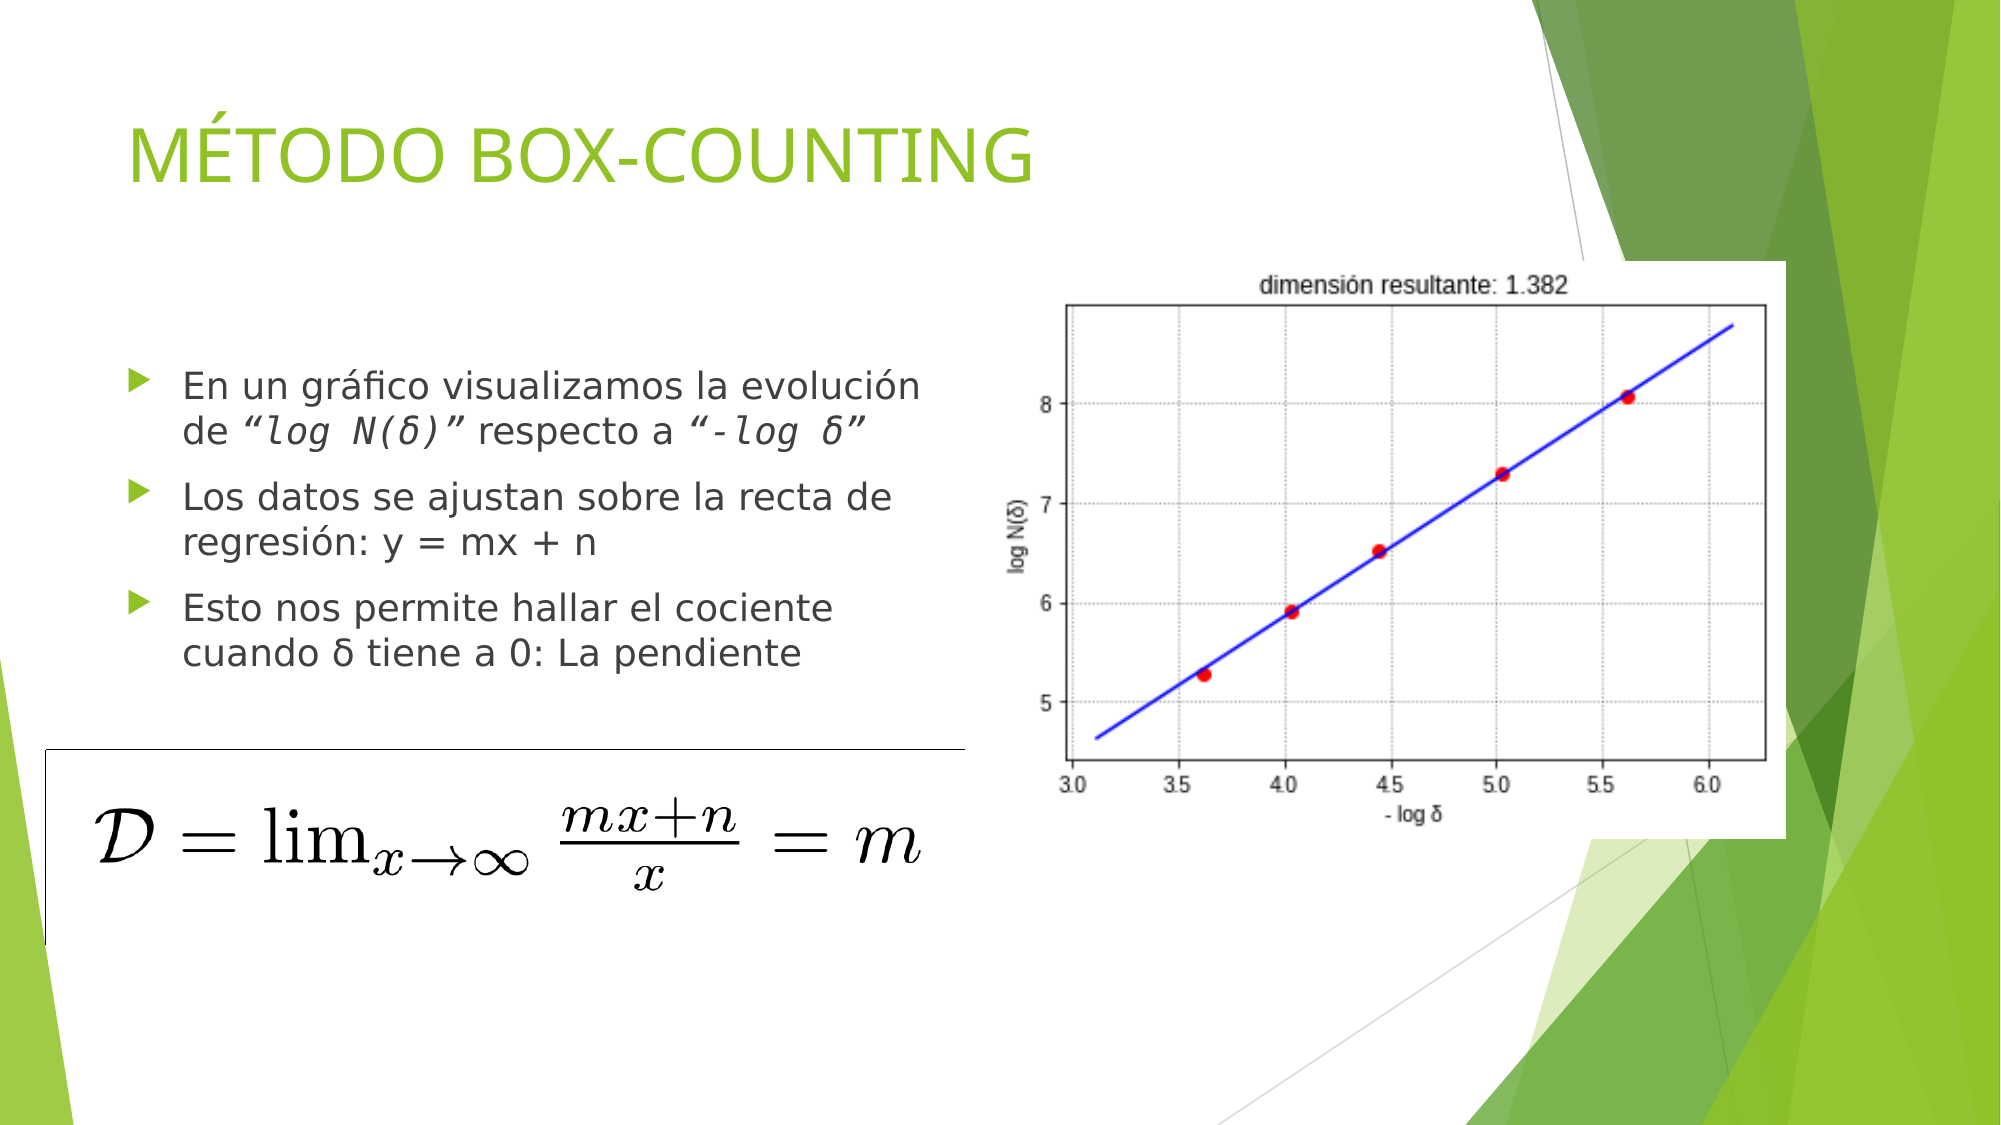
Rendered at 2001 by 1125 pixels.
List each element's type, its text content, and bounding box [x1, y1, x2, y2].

title MÉTODO BOX-COUNTING [111, 99, 1522, 317]
list En un gráfico visualizamos la evolución de “log N(δ)” respecto a “-log δ” Los datos se ajustan sobre la recta de regresión: y = mx + n Esto nos permite hallar el cociente cuando δ tiene a 0: La pendiente [111, 354, 991, 992]
picture [45, 749, 965, 946]
picture [995, 261, 1786, 839]
